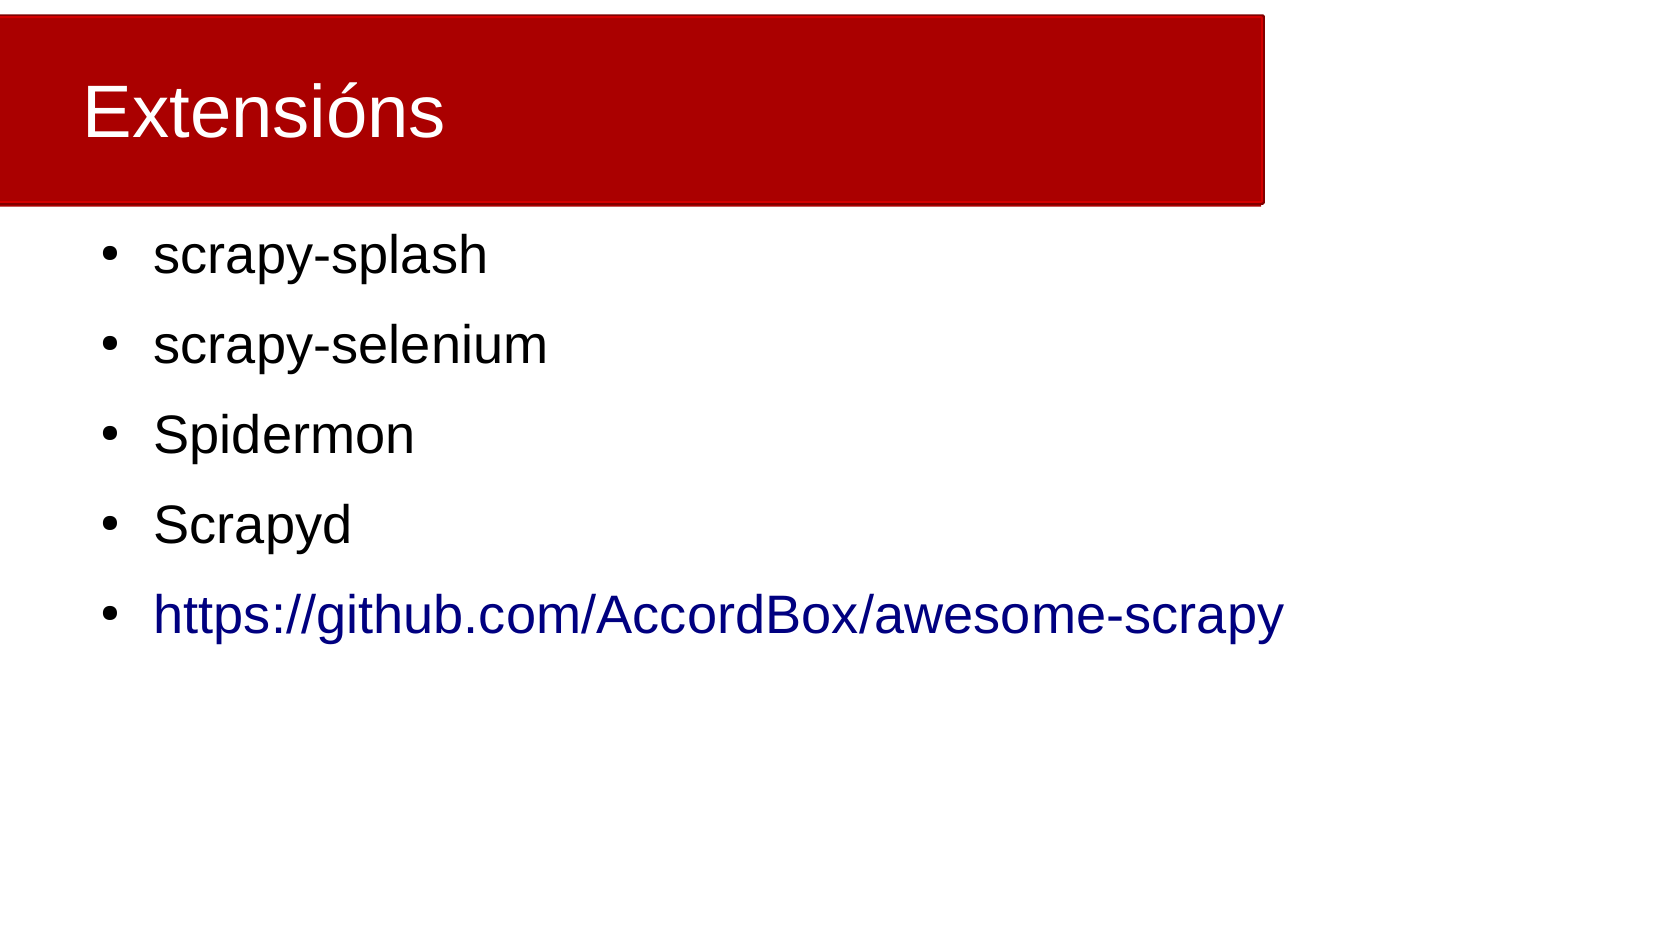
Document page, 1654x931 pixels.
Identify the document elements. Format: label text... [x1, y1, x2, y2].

title Extensións [82, 35, 1235, 189]
list scrapy-splash scrapy-selenium Spidermon Scrapyd https://github.com/AccordBox/awesome-scrapy [82, 224, 1619, 898]
